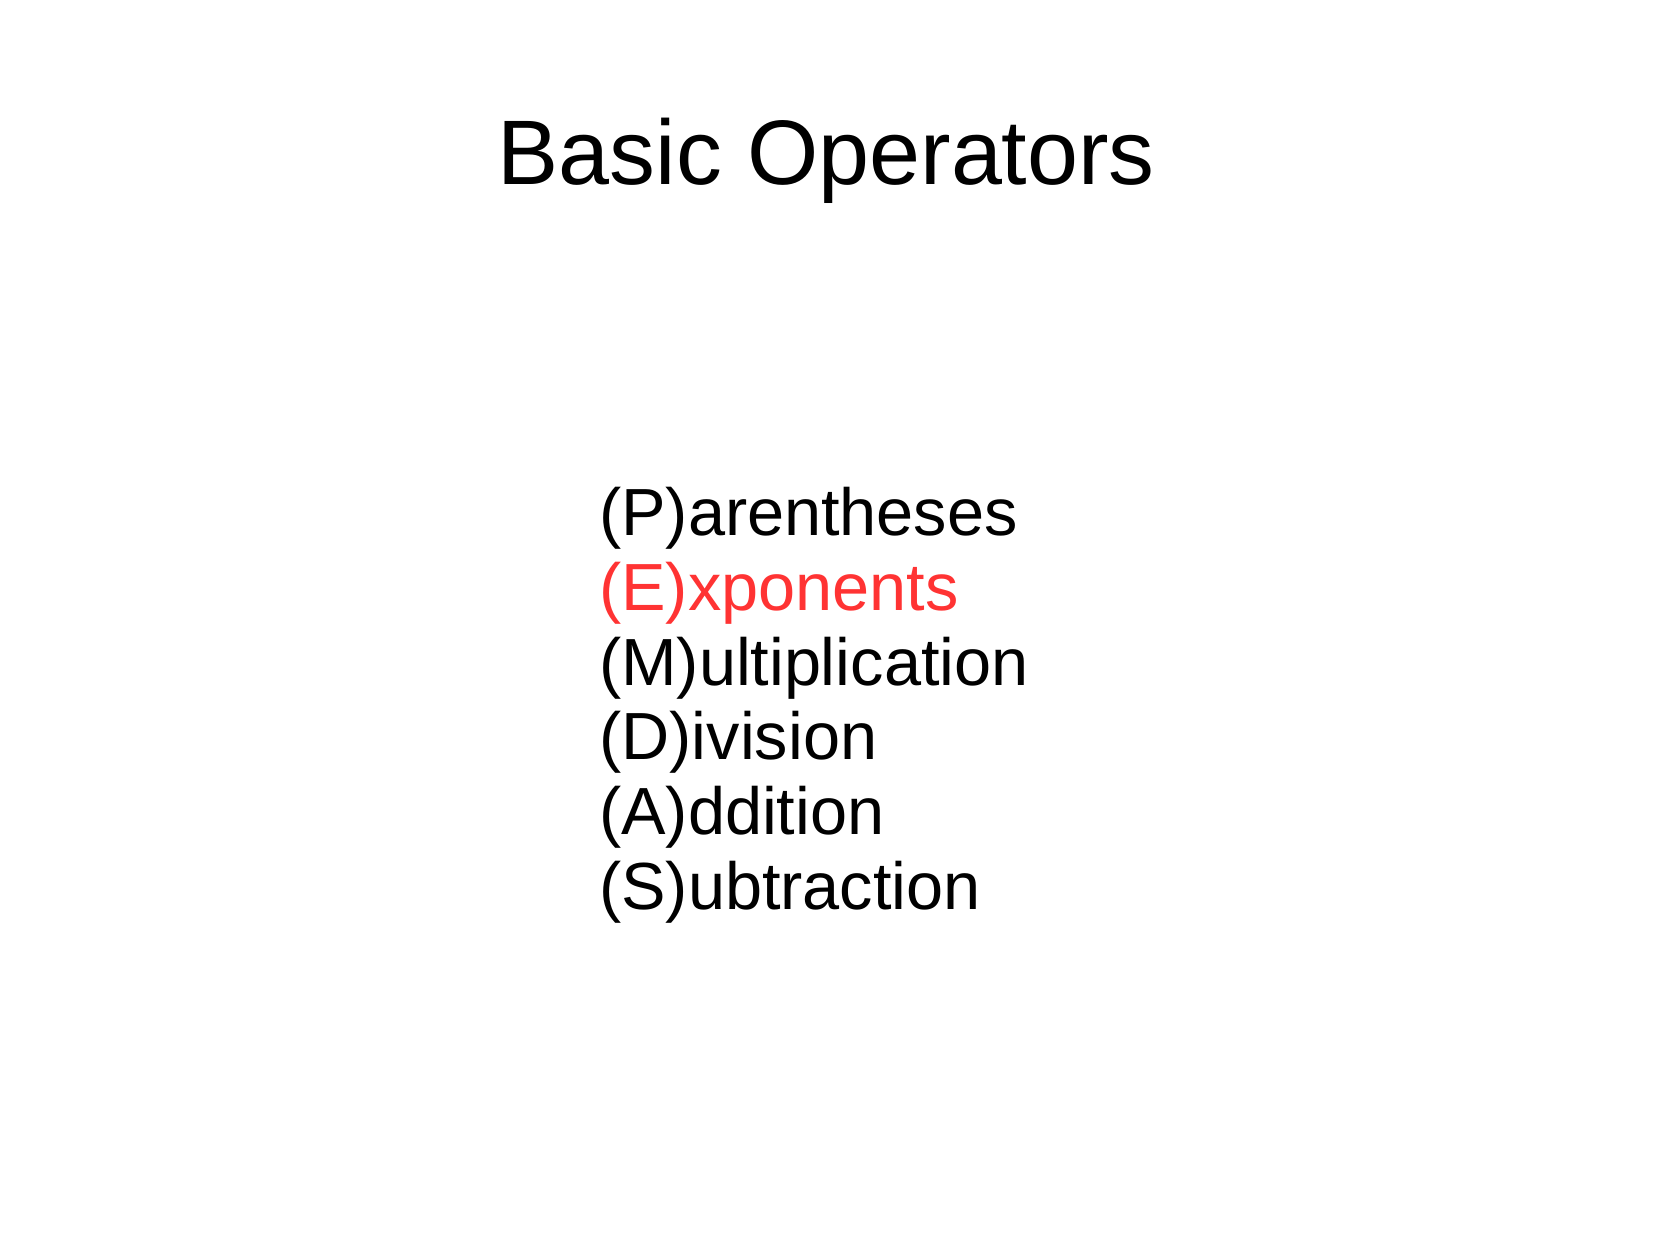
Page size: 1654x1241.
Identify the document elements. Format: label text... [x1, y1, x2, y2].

subtitle (P)arentheses (E)xponents (M)ultiplication (D)ivision (A)ddition (S)ubtraction [82, 250, 1571, 1149]
title Basic Operators [82, 49, 1571, 250]
